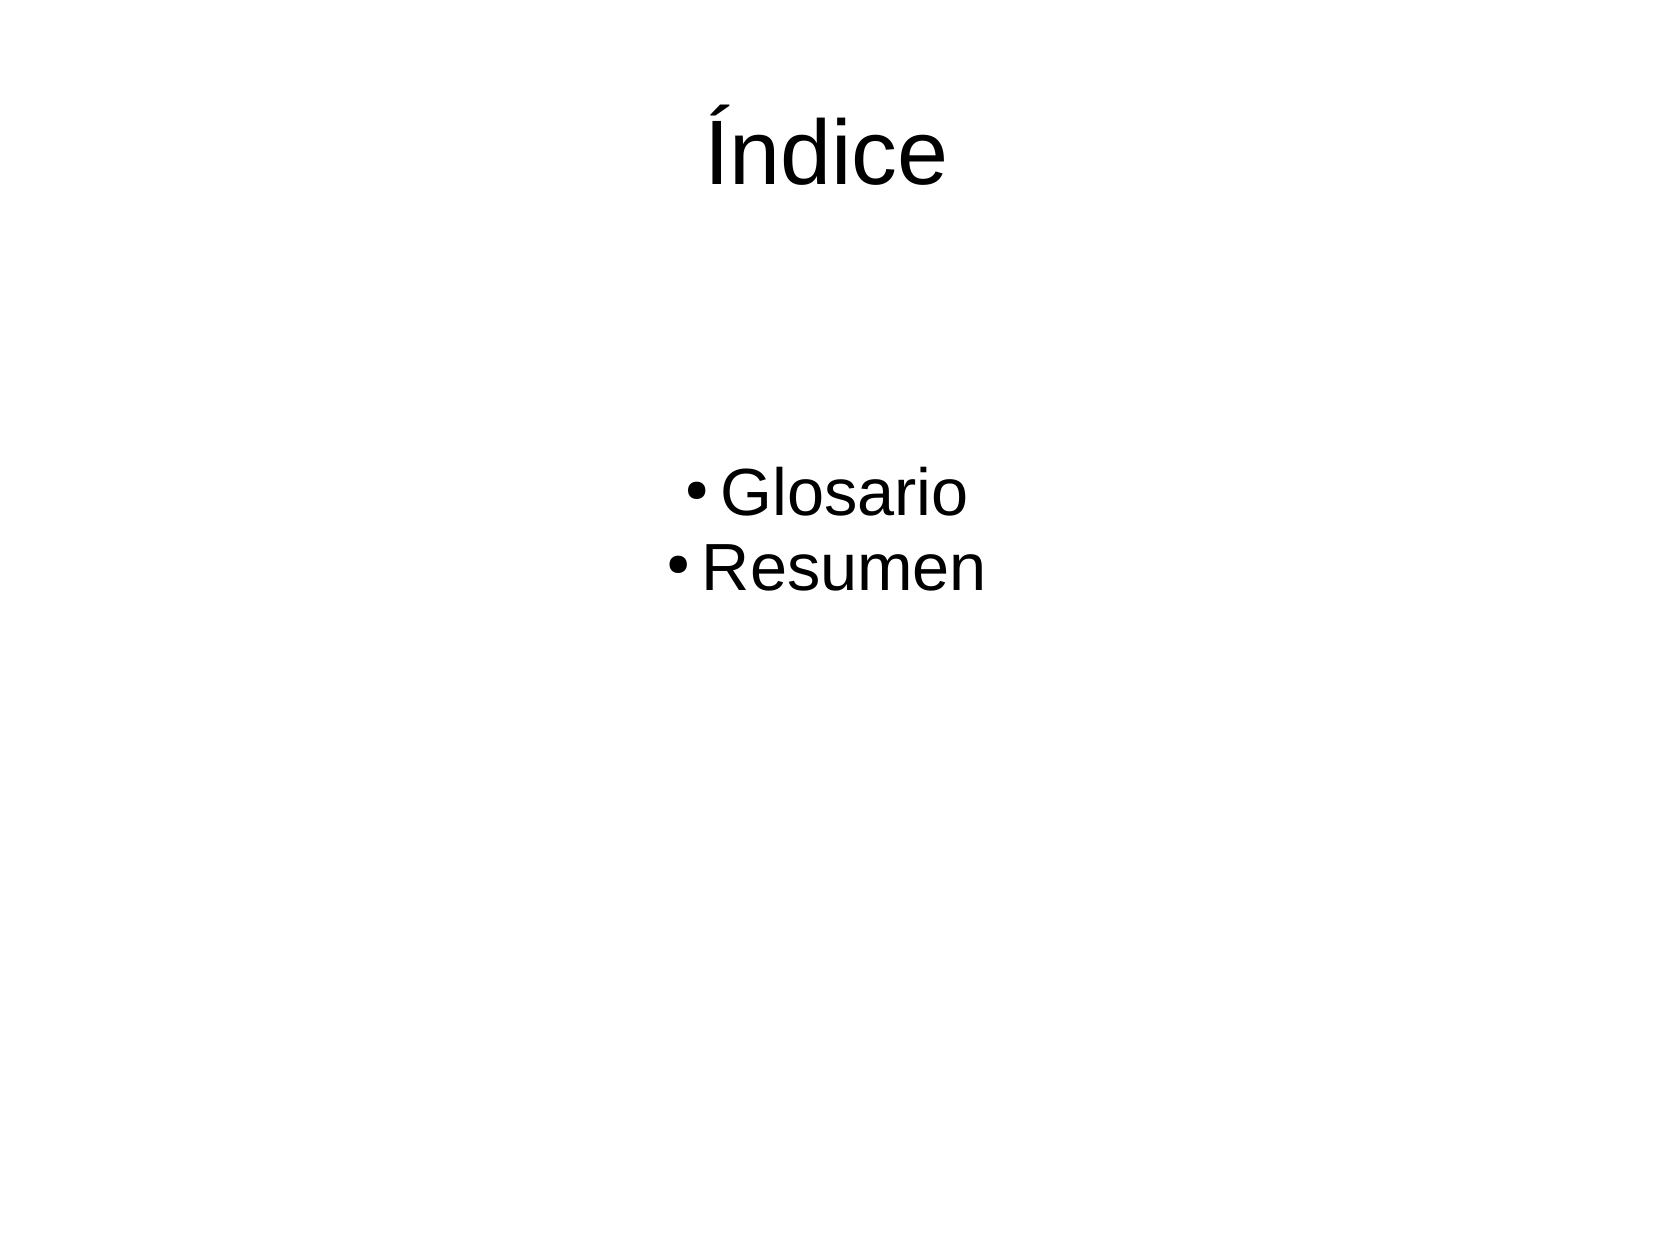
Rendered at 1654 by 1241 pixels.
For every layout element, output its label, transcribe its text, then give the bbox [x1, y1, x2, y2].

subtitle Glosario Resumen [82, 49, 1571, 1010]
